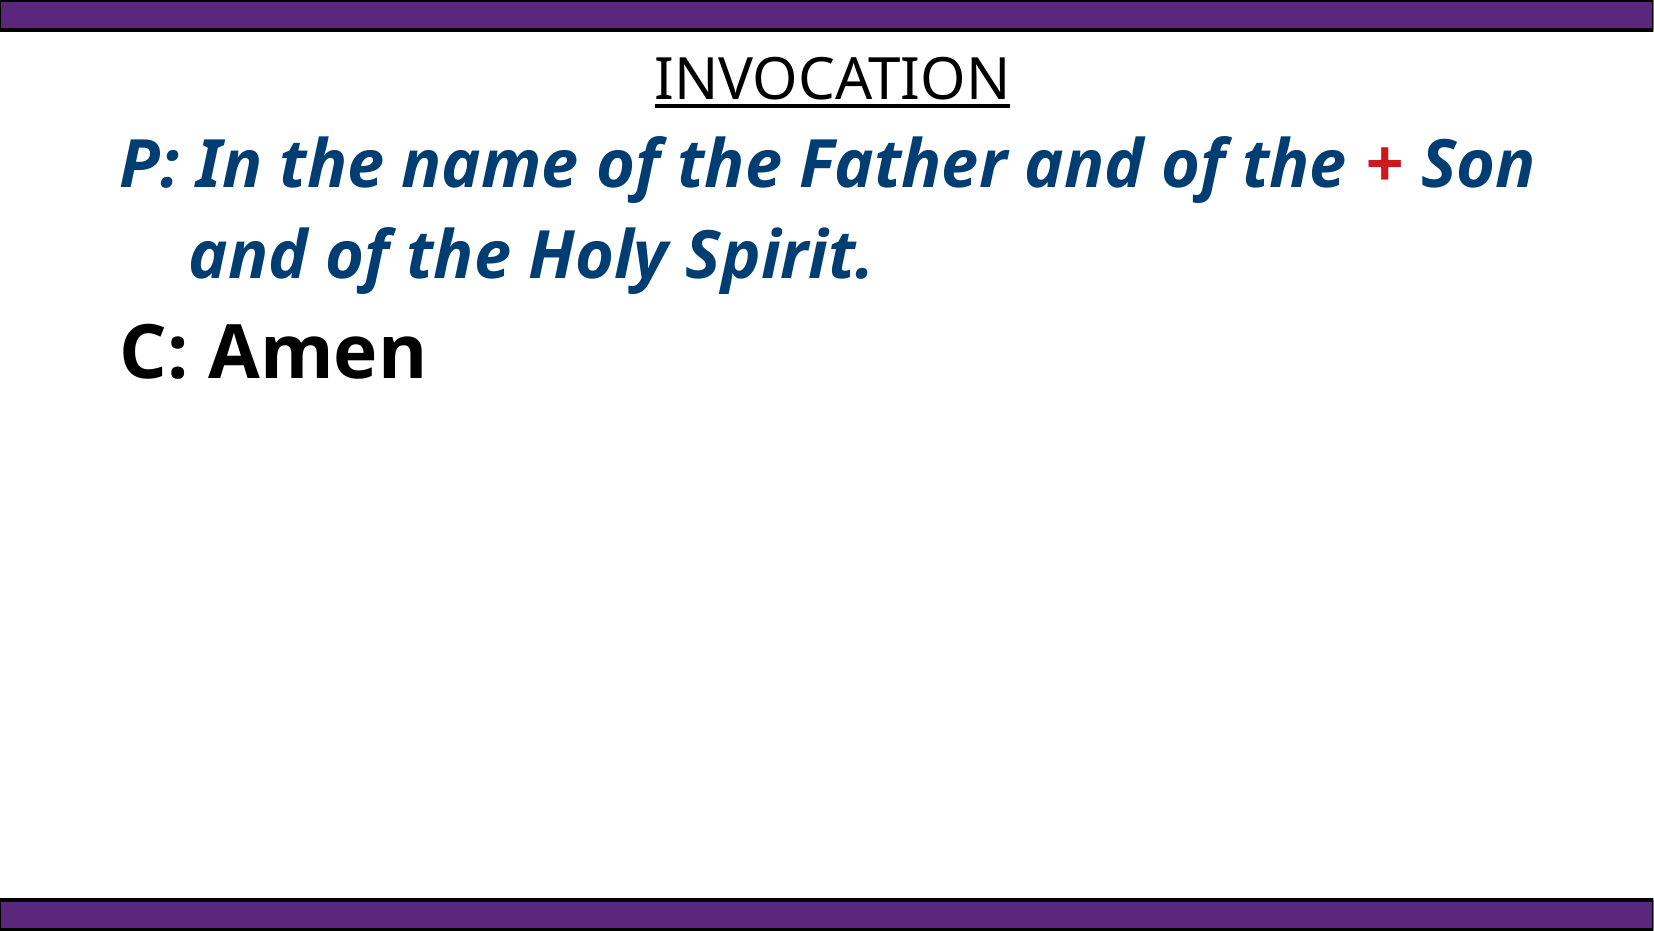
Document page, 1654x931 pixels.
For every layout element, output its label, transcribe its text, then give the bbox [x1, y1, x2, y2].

text_box INVOCATION P: In the name of the Father and of the + Son and of the Holy Spirit. C: Amen [105, 30, 1561, 400]
text_box [0, 900, 1654, 931]
text_box [0, 0, 1654, 31]
